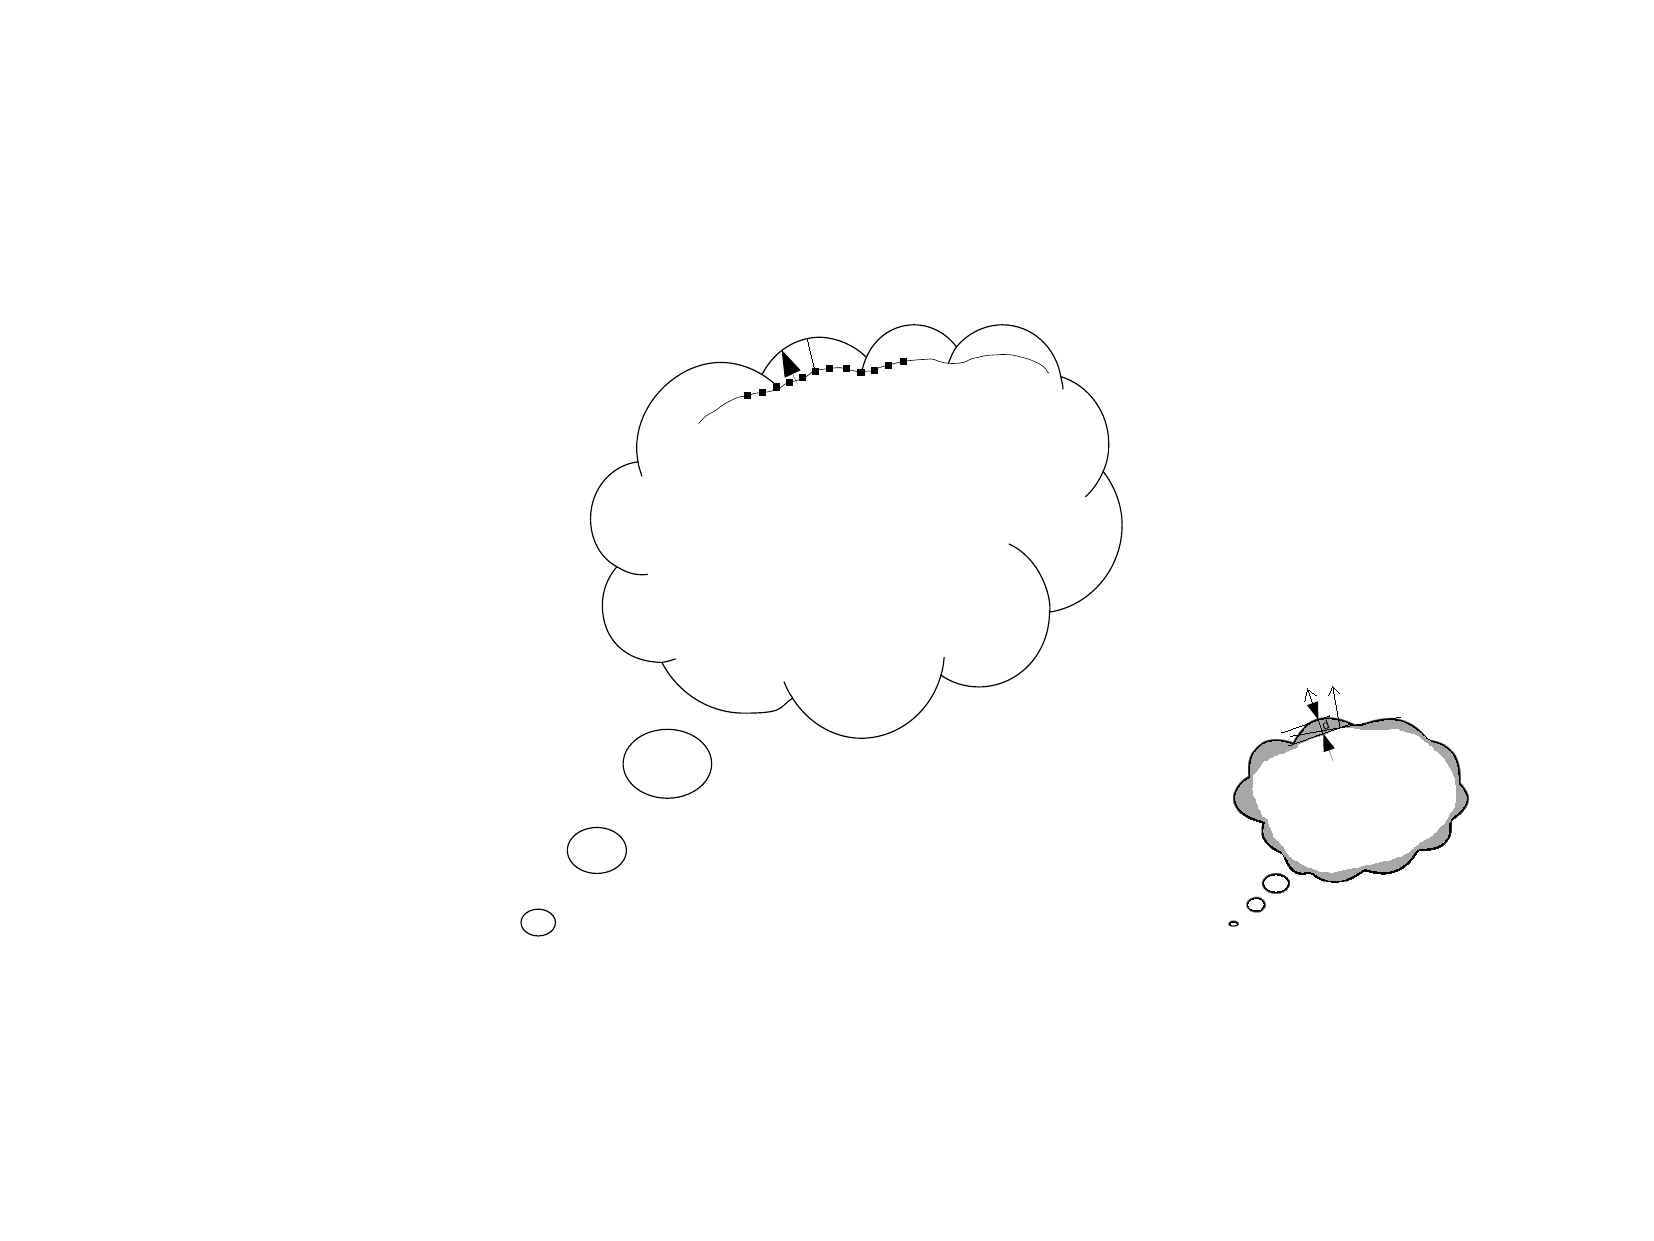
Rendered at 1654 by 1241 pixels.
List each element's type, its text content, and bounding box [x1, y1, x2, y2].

text_box [759, 389, 766, 396]
text_box [885, 362, 892, 369]
text_box [900, 358, 907, 365]
text_box [857, 369, 865, 376]
text_box [812, 368, 819, 375]
text_box [786, 379, 793, 386]
text_box [843, 365, 850, 372]
text_box [773, 383, 780, 391]
text_box [826, 365, 833, 372]
text_box [871, 367, 878, 374]
text_box [744, 392, 751, 399]
text_box d [1303, 708, 1342, 746]
text_box [799, 374, 806, 381]
picture [1218, 708, 1477, 969]
